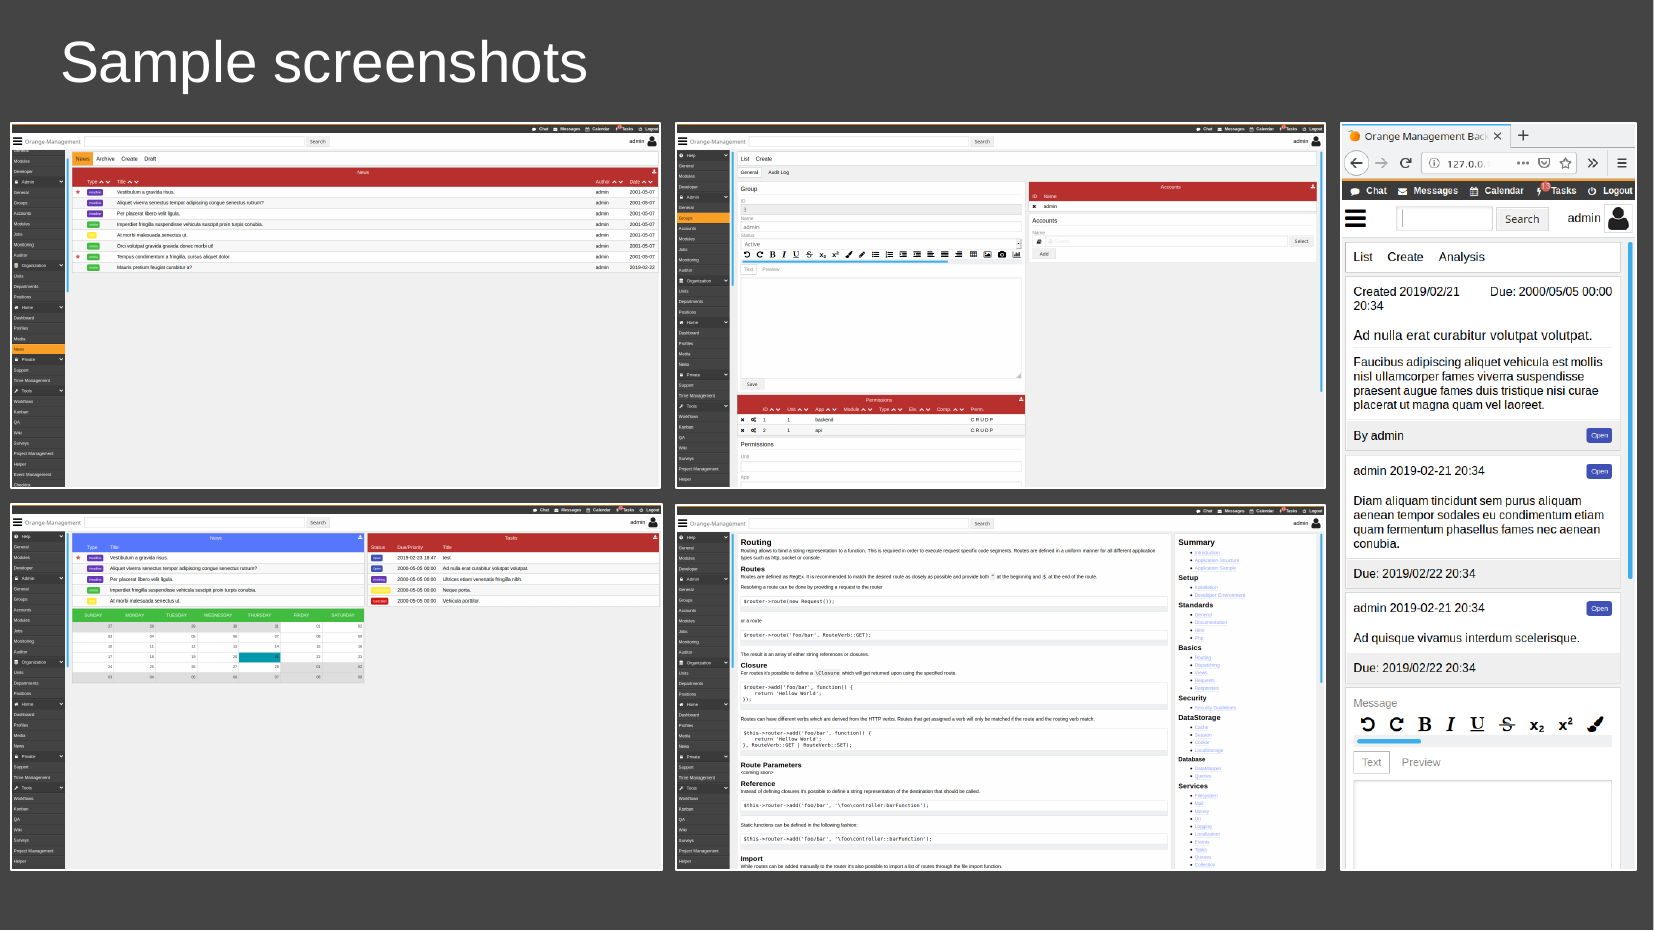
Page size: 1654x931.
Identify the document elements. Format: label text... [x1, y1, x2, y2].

picture [1341, 123, 1636, 870]
picture [11, 123, 660, 487]
picture [676, 123, 1324, 487]
picture [11, 504, 661, 870]
picture [676, 505, 1324, 870]
list Sample screenshots [60, 30, 826, 105]
